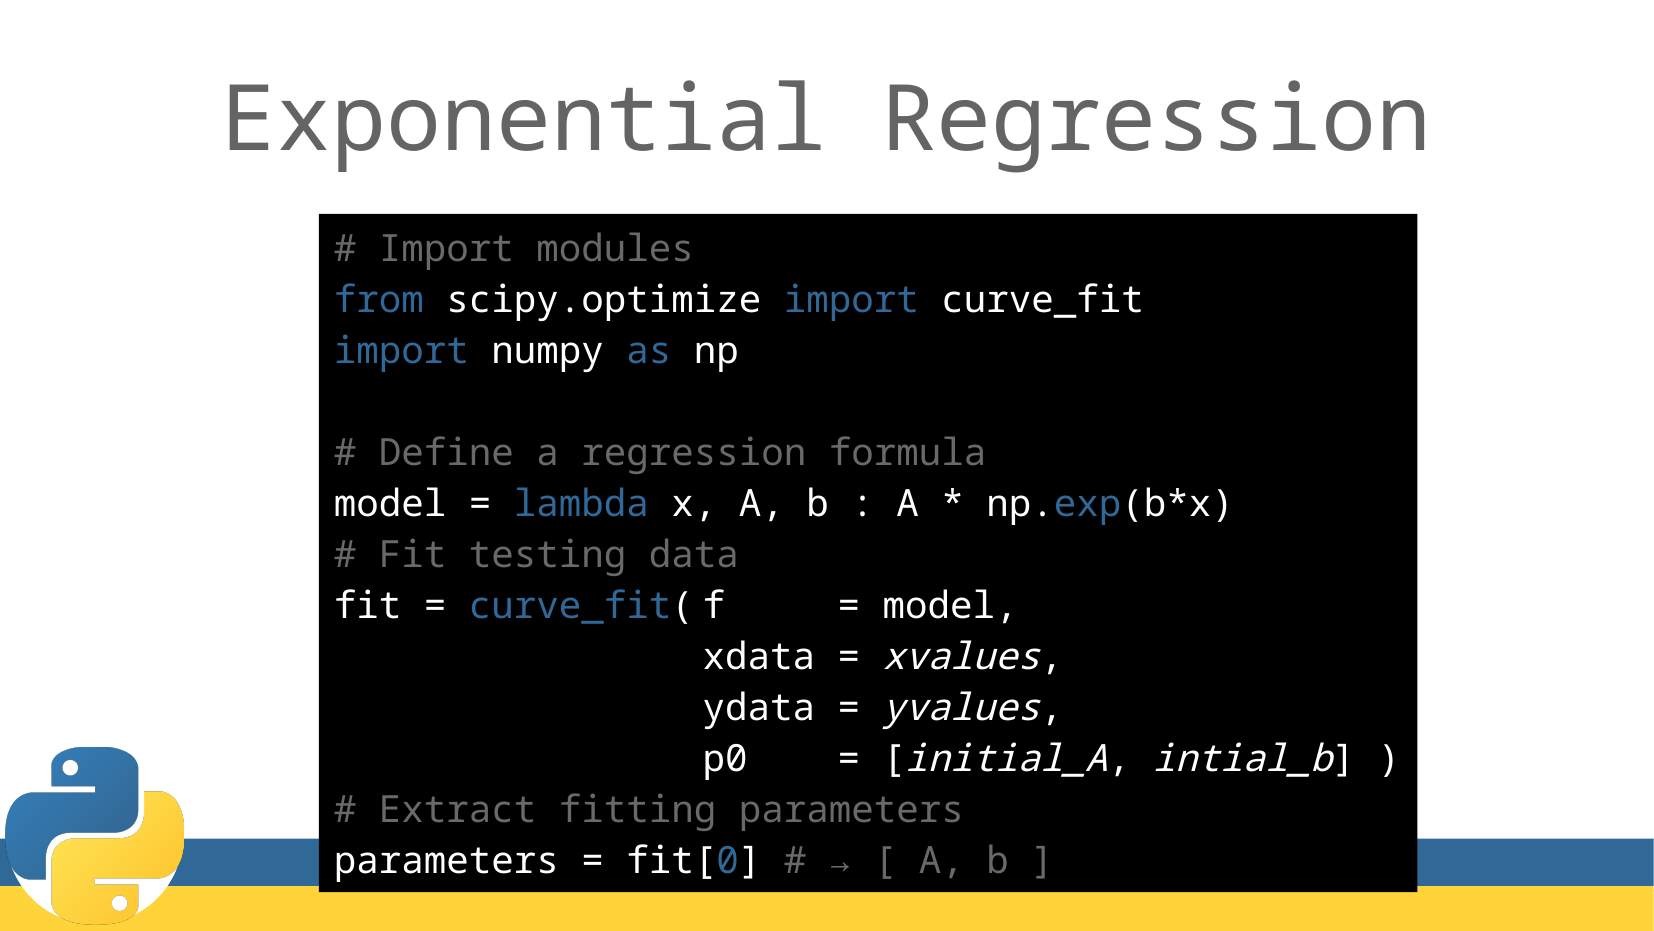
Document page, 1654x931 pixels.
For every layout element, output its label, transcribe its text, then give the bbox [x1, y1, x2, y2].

title Exponential Regression [82, 37, 1571, 193]
text_box # Import modules from scipy.optimize import curve_fit import numpy as np # Define a regression formula model = lambda x, A, b : A * np.exp(b*x) # Fit testing data fit = curve_fit( f = model, xdata = xvalues, ydata = yvalues, p0 = [initial_A, intial_b] ) # Extract fitting parameters parameters = fit[0] # → [ A, b ] [318, 213, 1418, 717]
picture [5, 747, 184, 925]
